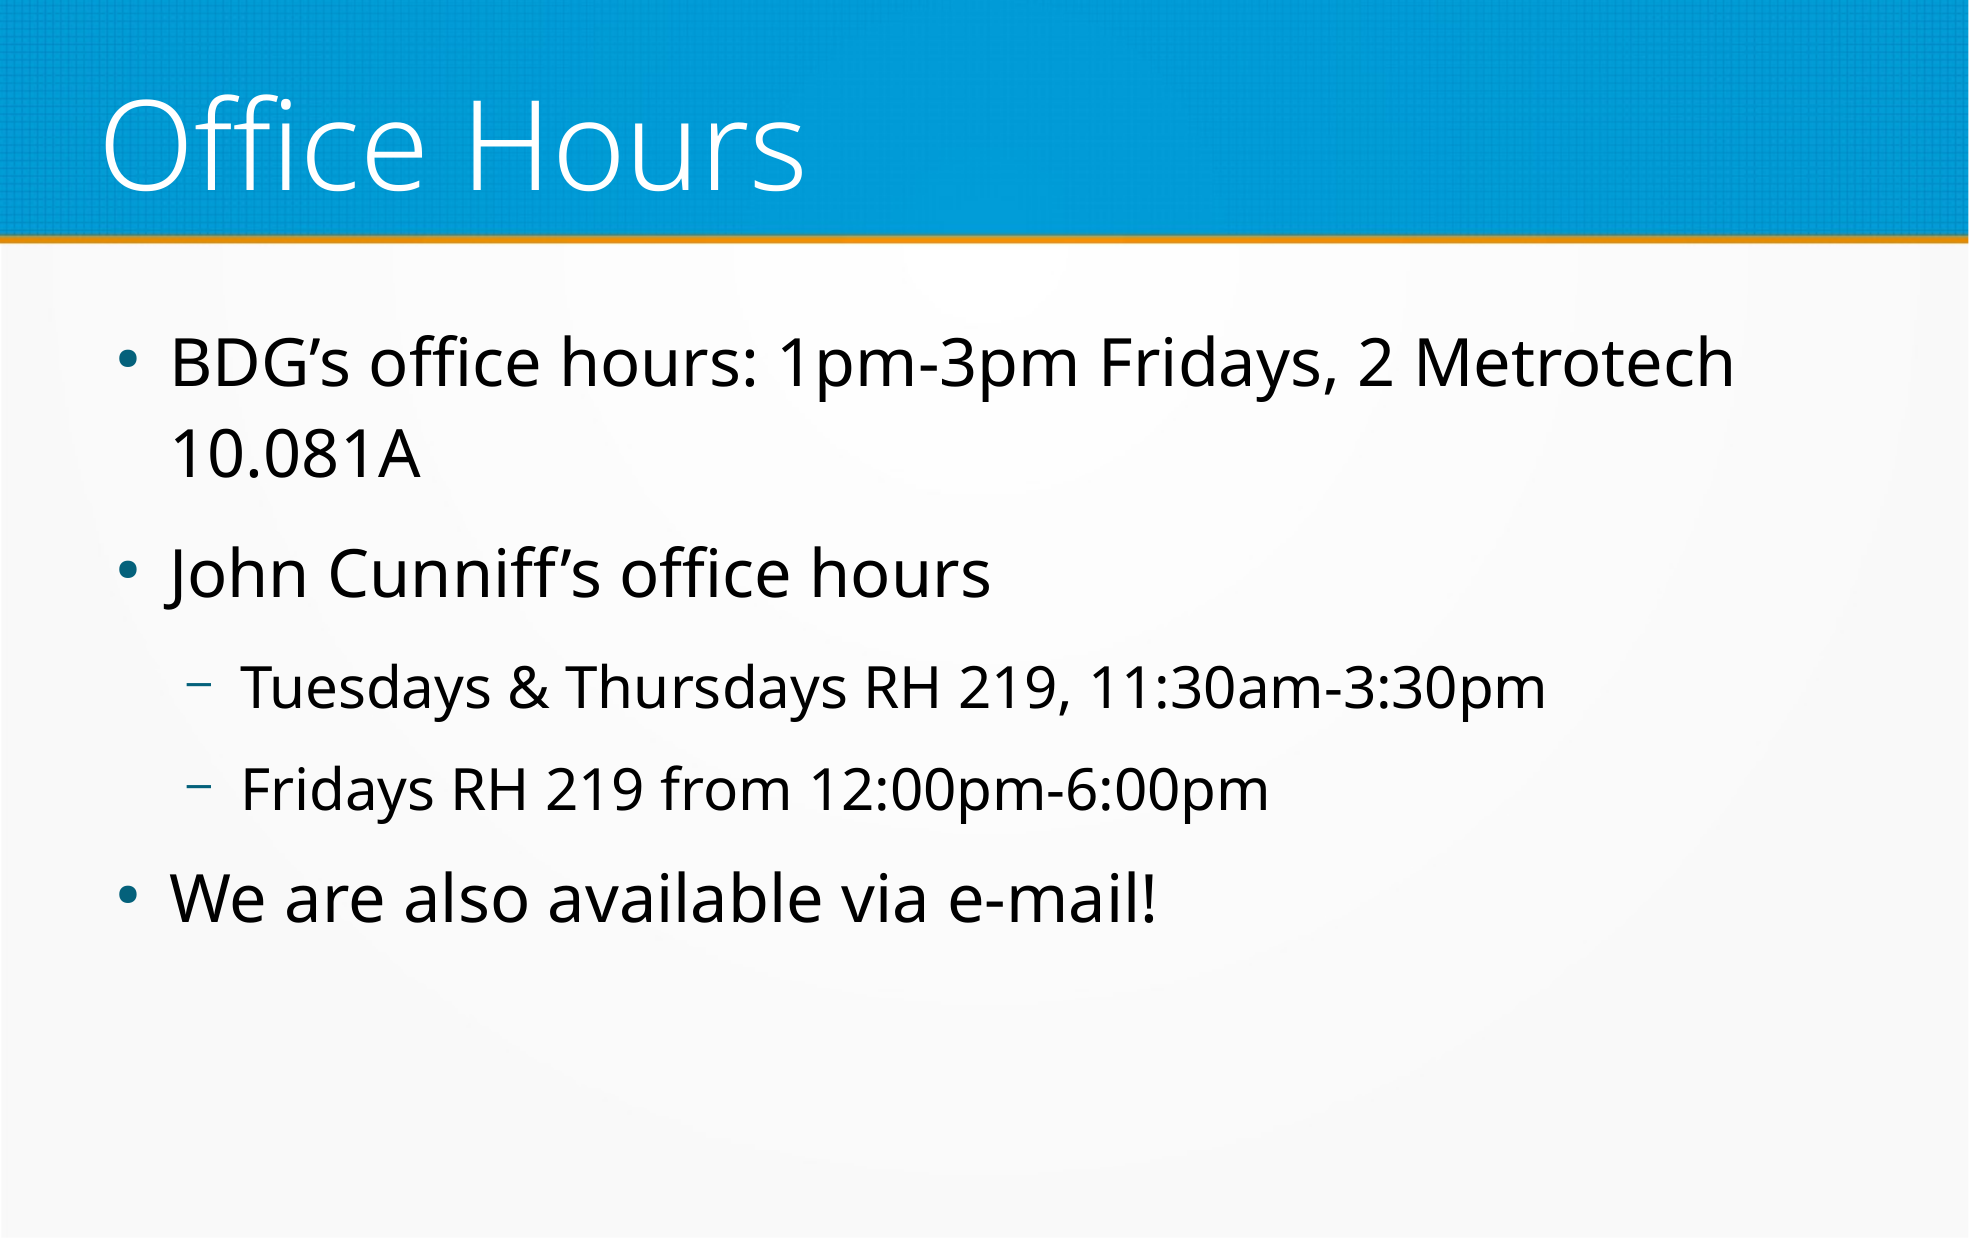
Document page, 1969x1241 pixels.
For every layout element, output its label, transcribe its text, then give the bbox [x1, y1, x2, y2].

picture [0, 233, 1969, 1241]
list BDG’s office hours: 1pm-3pm Fridays, 2 Metrotech 10.081A John Cunniff’s office hours Tuesdays & Thursdays RH 219, 11:30am-3:30pm Fridays RH 219 from 12:00pm-6:00pm We are also available via e-mail! [98, 315, 1861, 1081]
title Office Hours [98, 19, 1870, 227]
